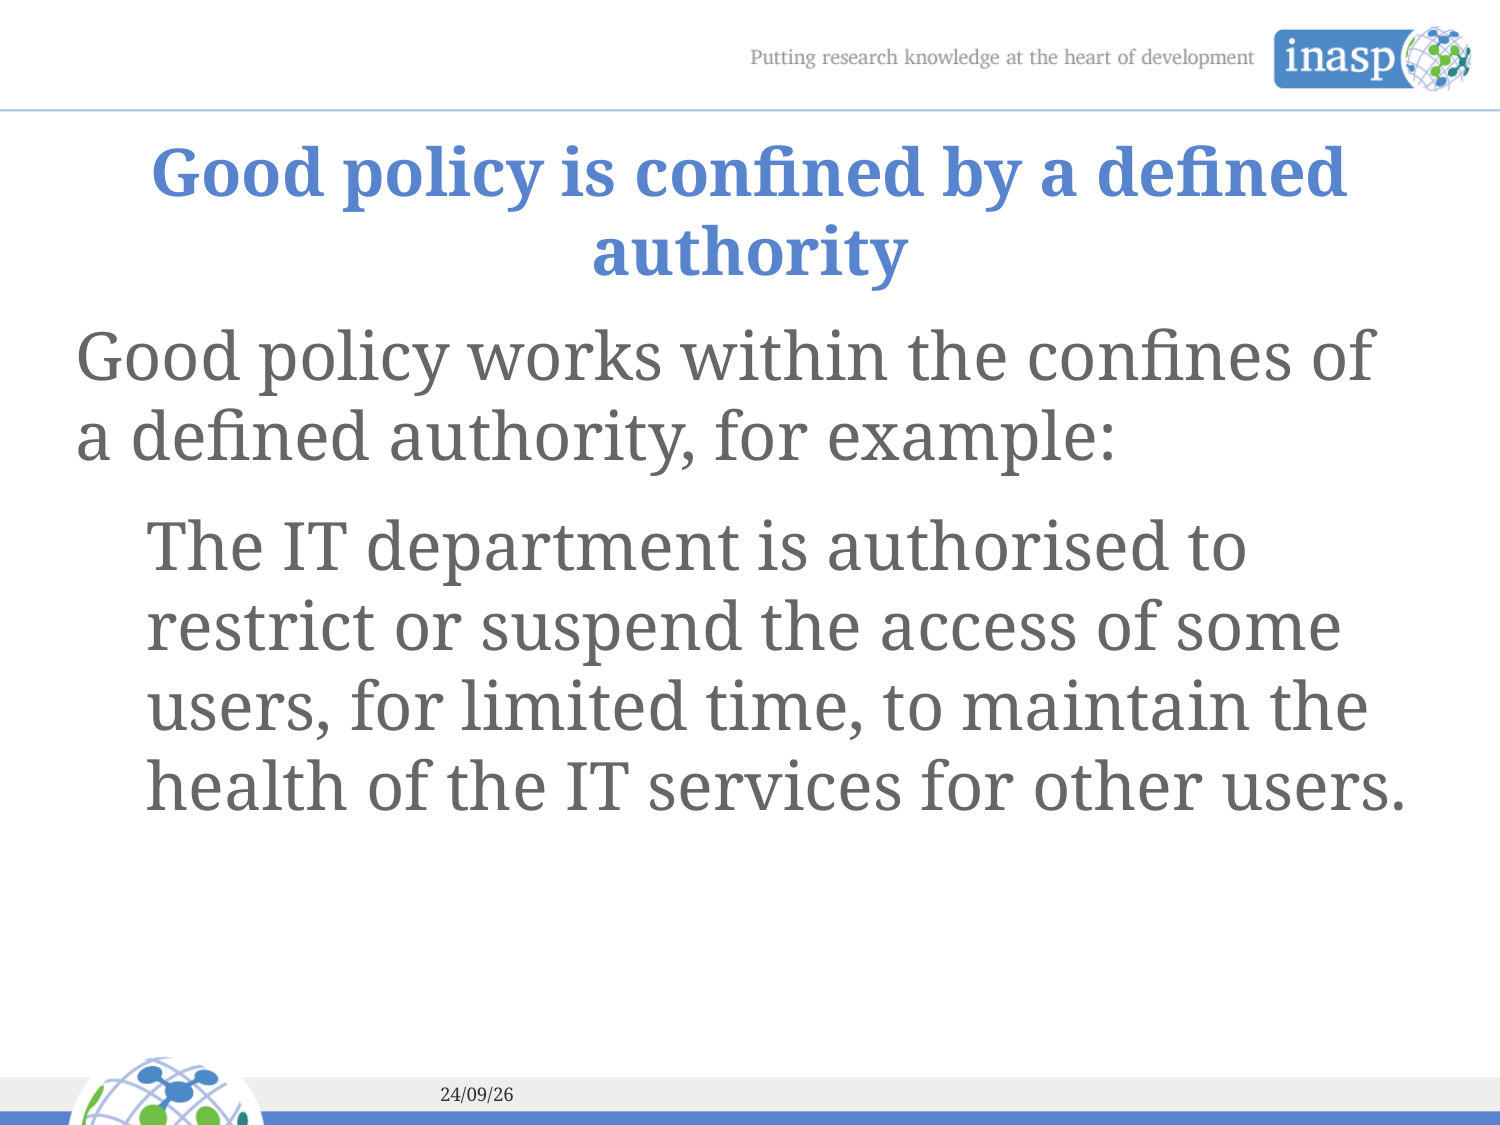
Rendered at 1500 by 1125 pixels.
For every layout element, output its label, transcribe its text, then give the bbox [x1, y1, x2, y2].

title Good policy is confined by a defined authority [75, 129, 1426, 313]
picture [0, 0, 1500, 1125]
list Good policy works within the confines of a defined authority, for example: The IT department is authorised to restrict or suspend the access of some users, for limited time, to maintain the health of the IT services for other users. [75, 313, 1426, 967]
